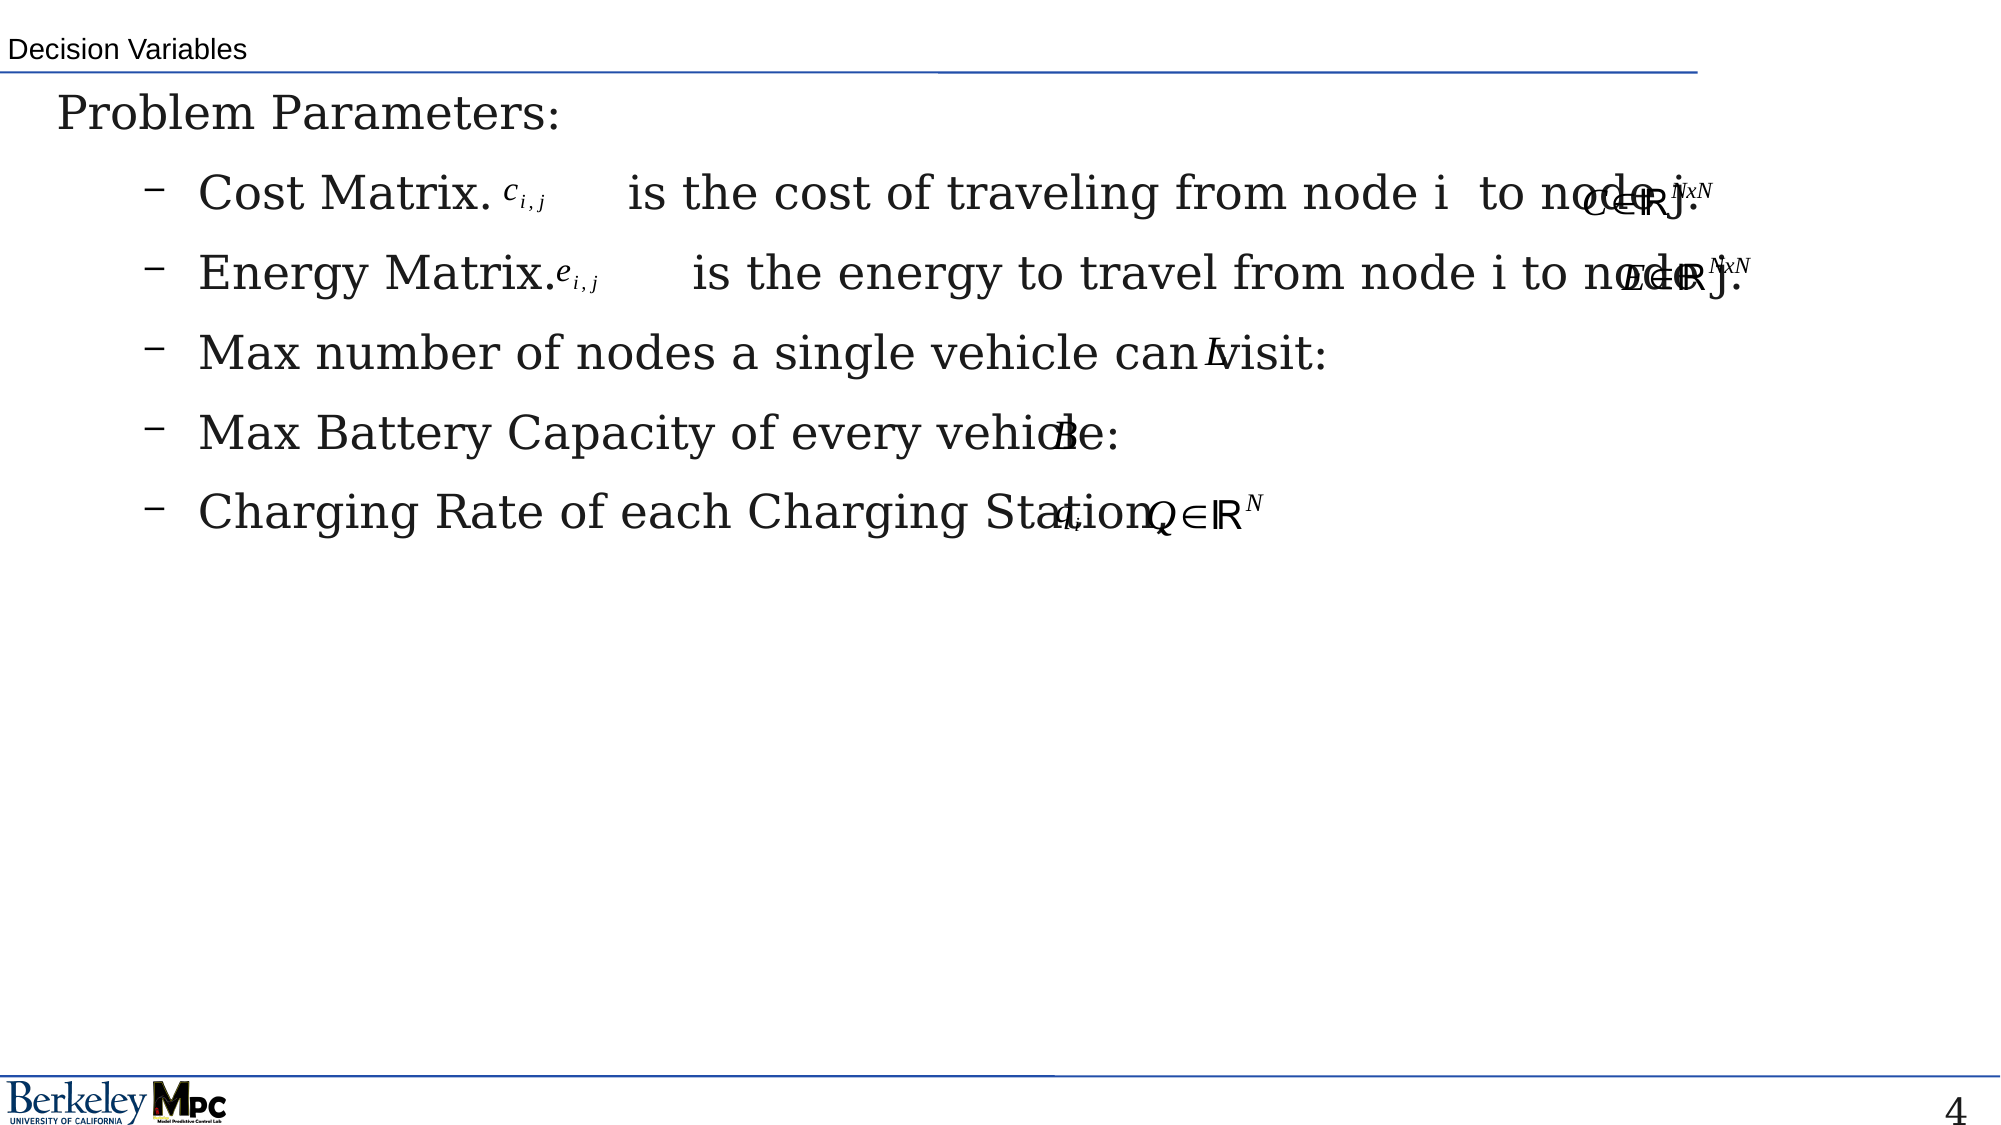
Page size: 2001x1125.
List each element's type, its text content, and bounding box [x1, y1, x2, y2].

chart [1047, 493, 1088, 536]
chart [494, 170, 554, 213]
chart [1192, 328, 1238, 376]
chart [1609, 251, 1763, 300]
list Problem Parameters: Cost Matrix. is the cost of traveling from node i to node j. Energy Matrix. is the energy to travel from node i to node j. Max number of nodes a single vehicle can visit: Max Battery Capacity of every vehicle: Charging Rate of each Charging Station, [41, 75, 1925, 1019]
picture [0, 1072, 226, 1125]
chart [547, 252, 606, 295]
title Decision Variables [7, 7, 1930, 92]
chart [1572, 176, 1726, 225]
chart [1040, 412, 1088, 459]
chart [1135, 487, 1276, 540]
